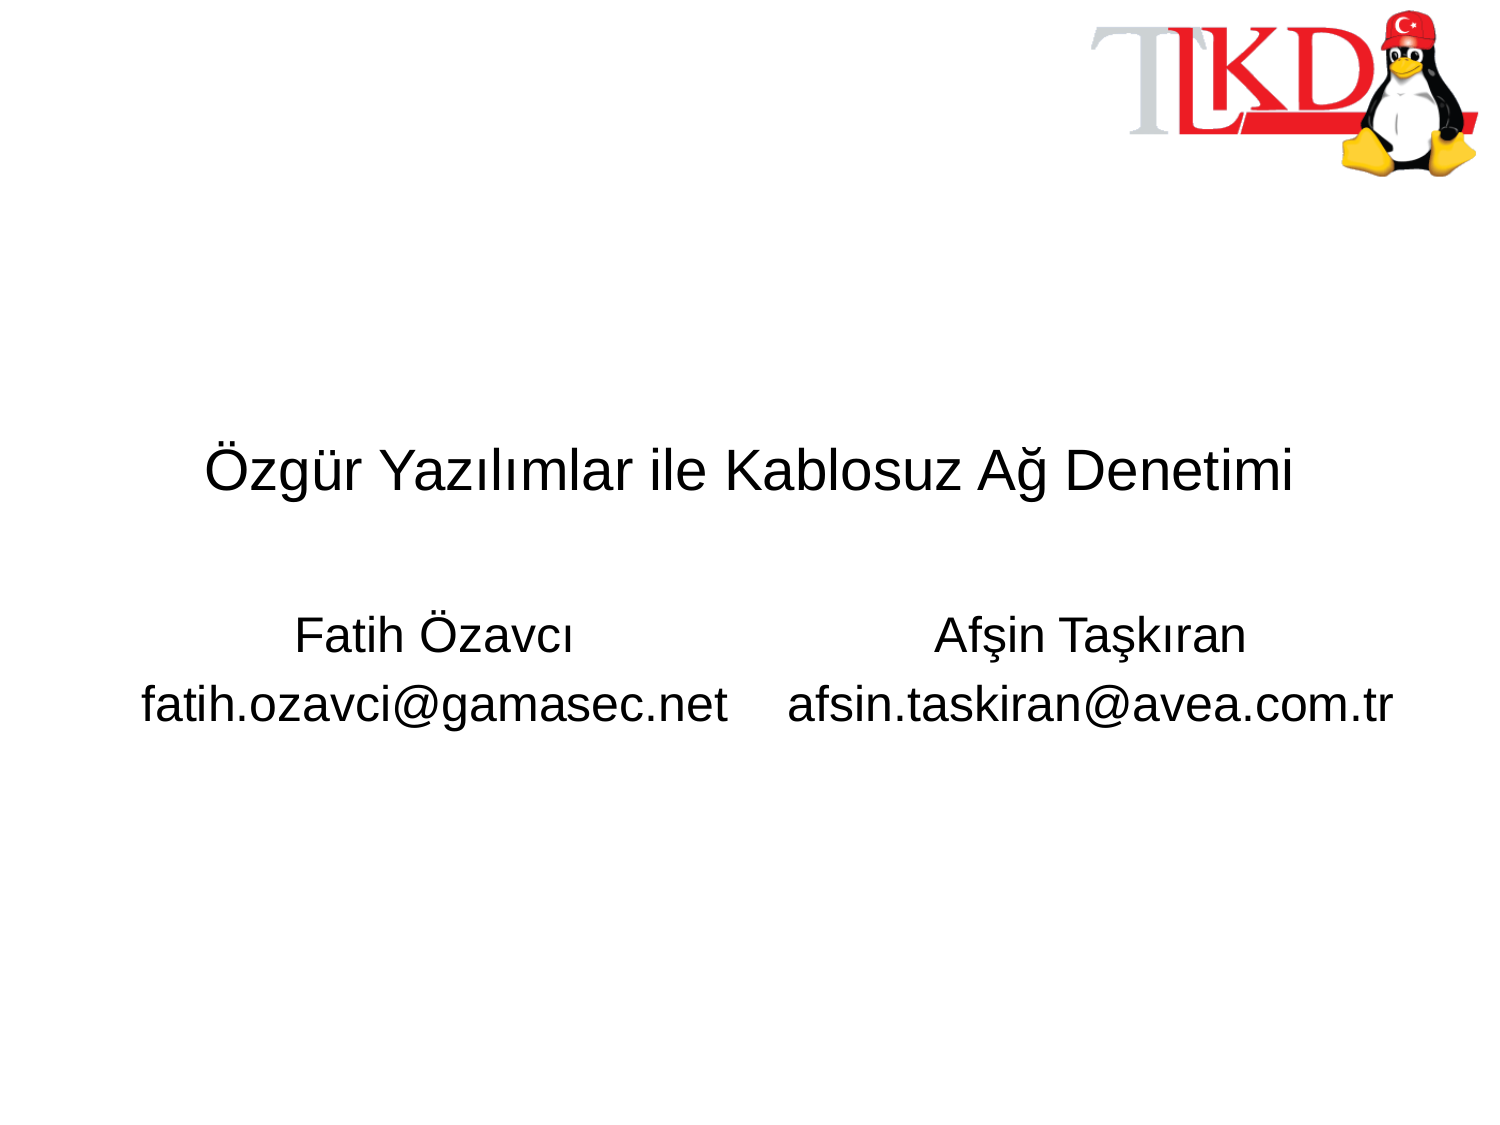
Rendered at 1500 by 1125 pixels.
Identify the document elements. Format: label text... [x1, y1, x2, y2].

text_box Afşin Taşkıran afsin.taskiran@avea.com.tr [757, 600, 1426, 888]
picture [1087, 0, 1491, 188]
title Özgür Yazılımlar ile Kablosuz Ağ Denetimi [112, 349, 1388, 591]
subtitle Fatih Özavcı fatih.ozavci@gamasec.net [119, 600, 751, 888]
